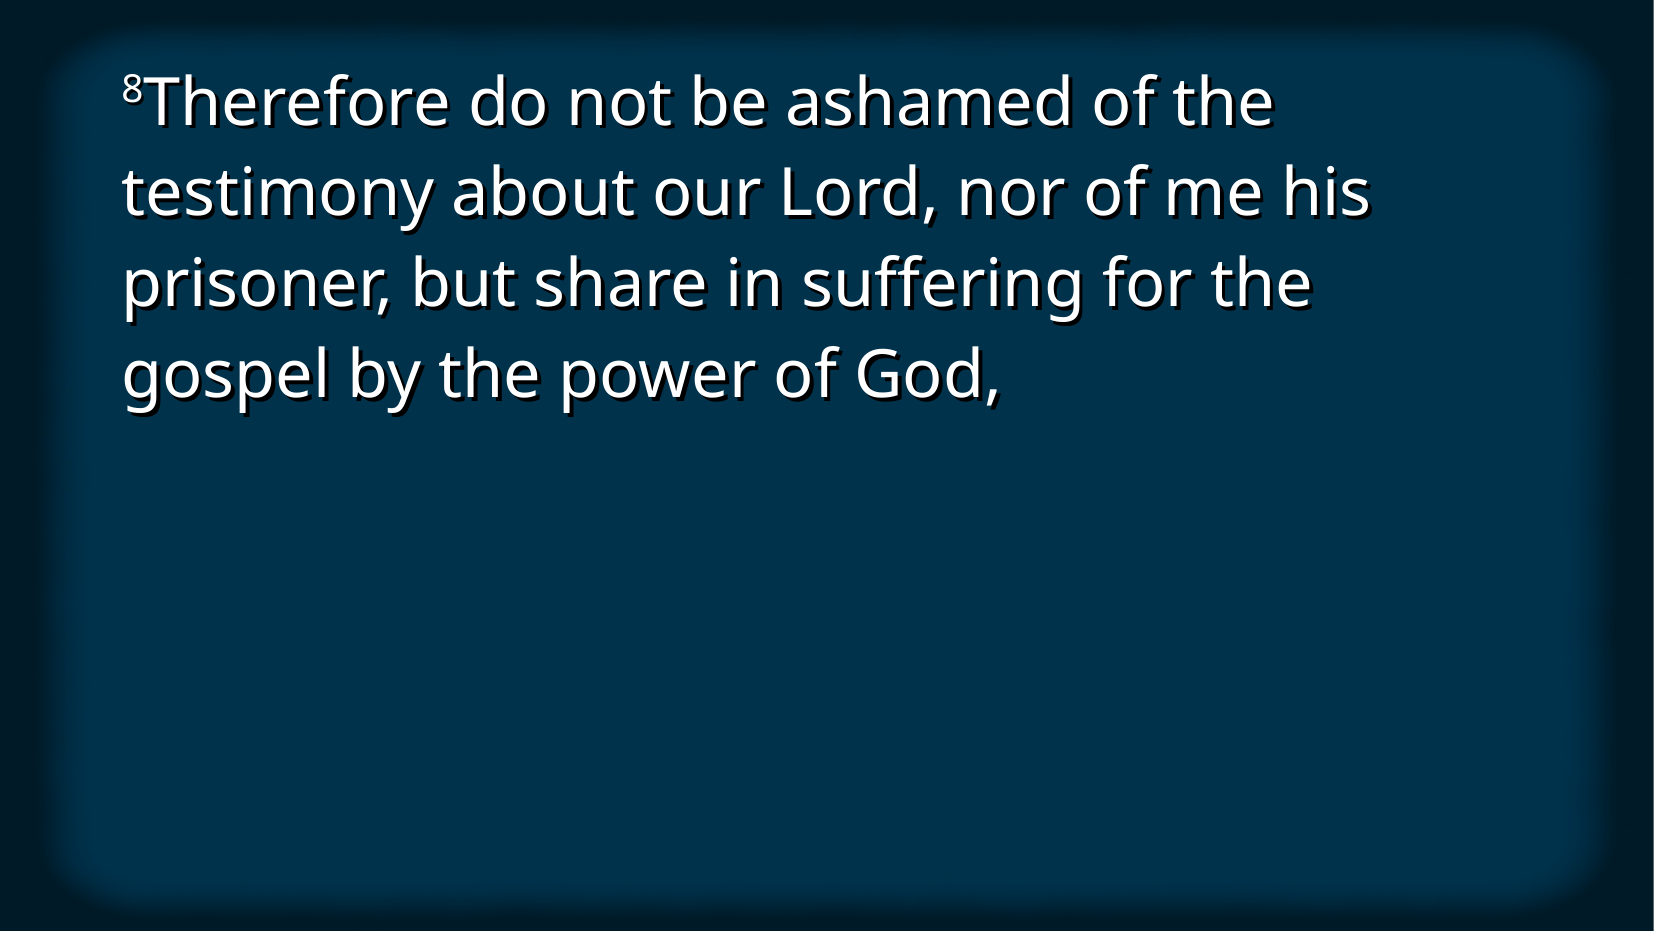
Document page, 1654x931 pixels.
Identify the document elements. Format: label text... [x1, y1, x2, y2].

picture [0, 0, 1654, 931]
text_box 8Therefore do not be ashamed of the testimony about our Lord, nor of me his prisoner, but share in suffering for the gospel by the power of God, [106, 46, 1547, 436]
